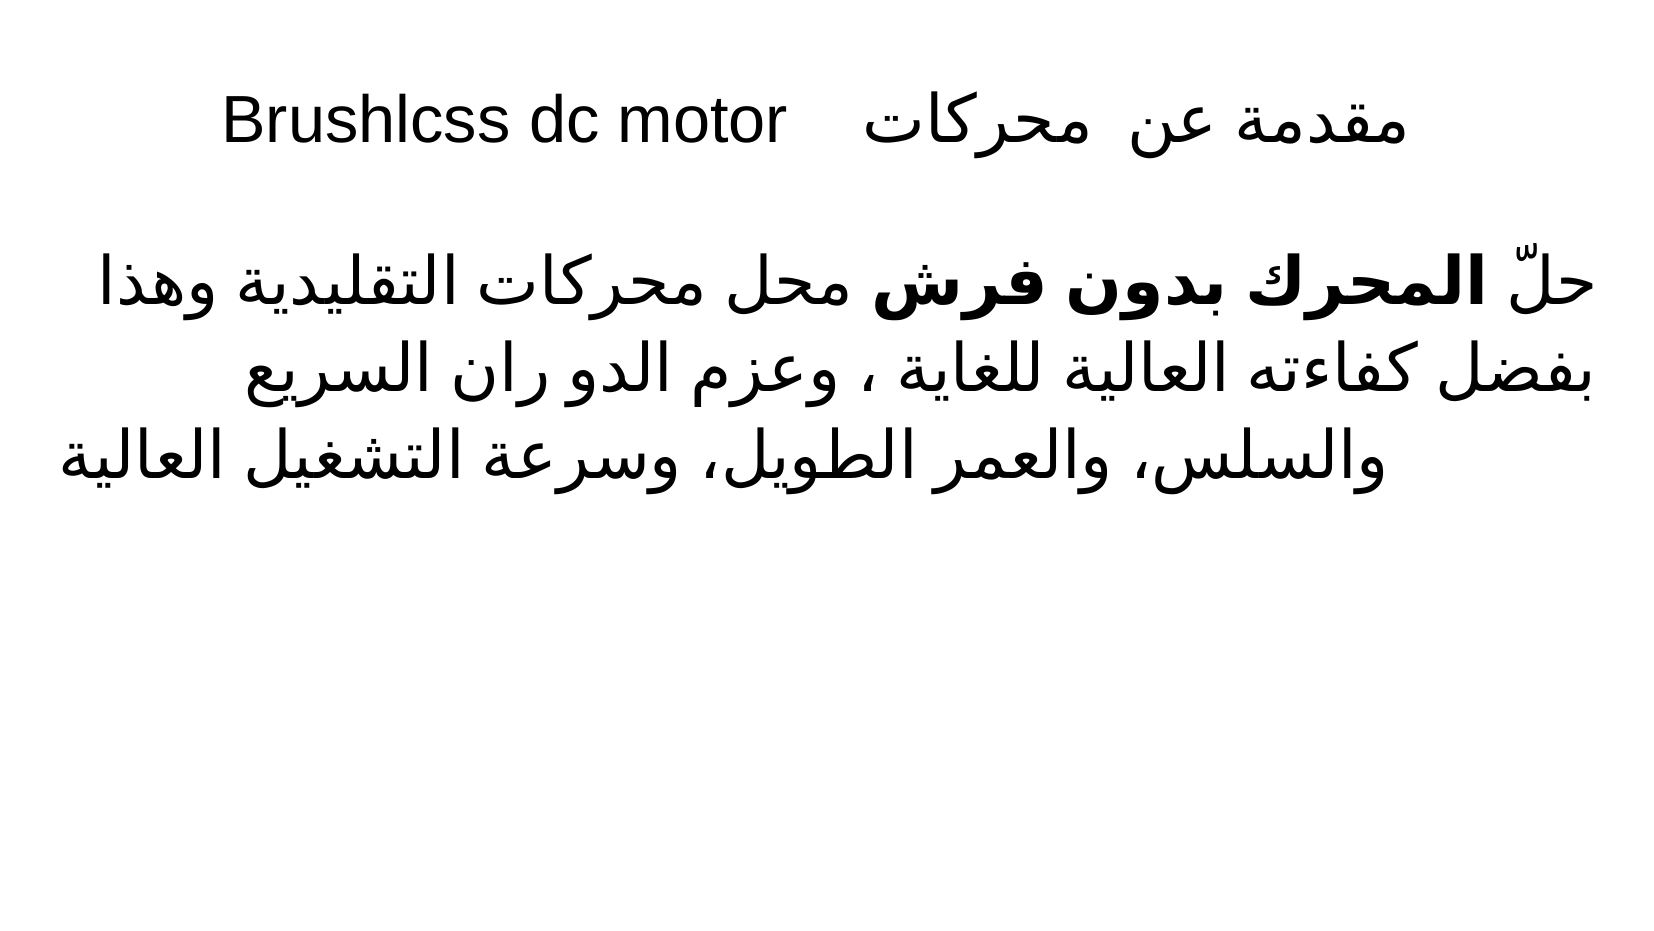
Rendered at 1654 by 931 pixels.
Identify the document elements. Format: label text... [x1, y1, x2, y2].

text_box Brushlcss dc motor مقدمة عن محركات حلّ المحرك بدون فرش محل محركات التقليدية وهذا بفضل كفاءته العالية للغاية ، وعزم الدو ران السريع والسلس، والعمر الطويل، وسرعة التشغيل العالية [37, 75, 1613, 863]
title [0, 37, 1351, 193]
